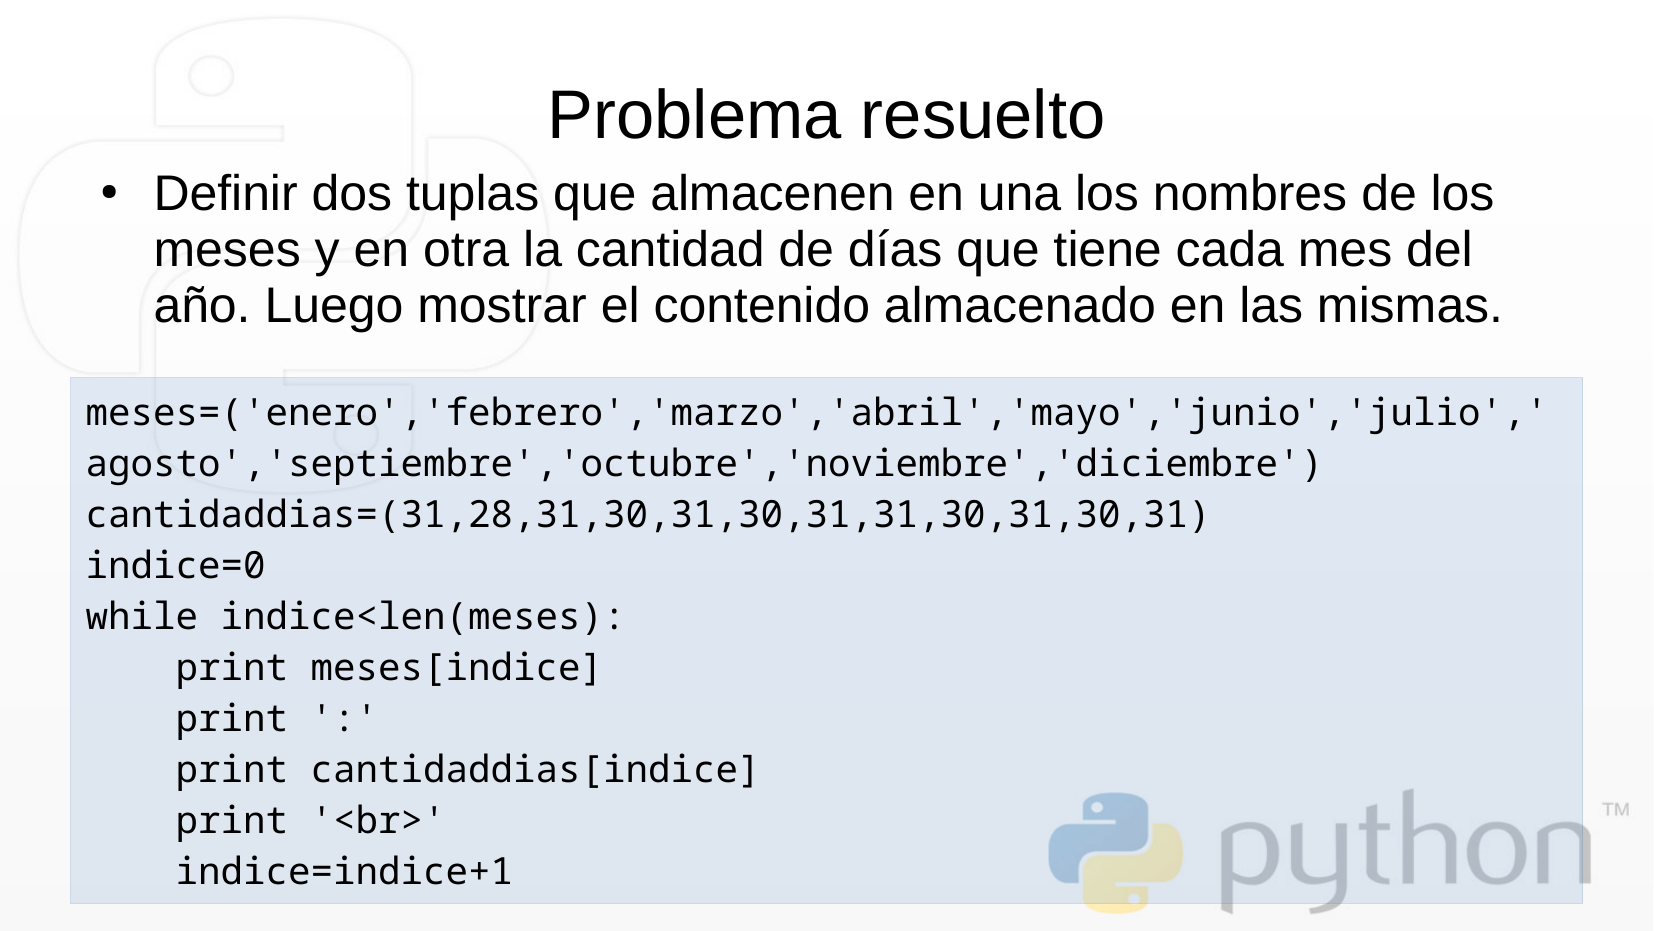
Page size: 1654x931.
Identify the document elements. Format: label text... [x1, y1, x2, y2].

text_box meses=('enero','febrero','marzo','abril','mayo','junio','julio','agosto','septiembre','octubre','noviembre','diciembre') cantidaddias=(31,28,31,30,31,30,31,31,30,31,30,31) indice=0 while indice<len(meses): print meses[indice] print ':' print cantidaddias[indice] print '<br>' indice=indice+1 [70, 377, 1583, 896]
list Definir dos tuplas que almacenen en una los nombres de los meses y en otra la cantidad de días que tiene cada mes del año. Luego mostrar el contenido almacenado en las mismas. [82, 165, 1571, 355]
title Problema resuelto [82, 37, 1571, 165]
picture [0, 0, 1654, 931]
